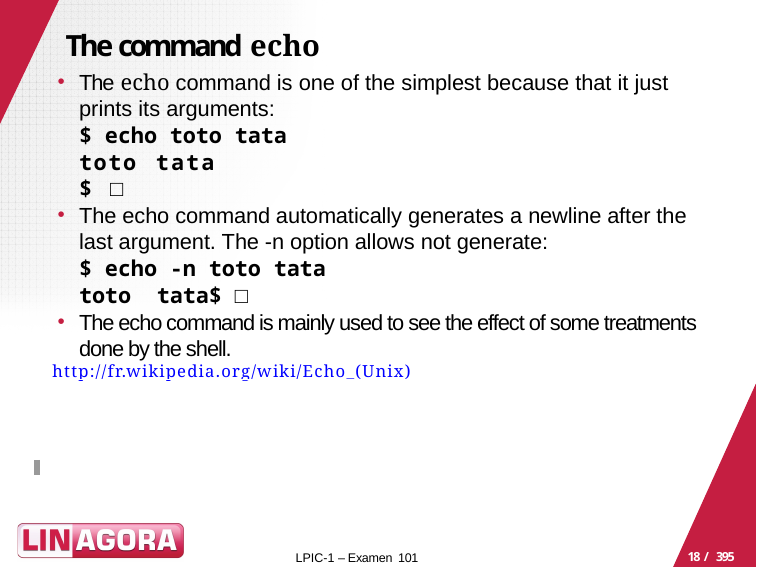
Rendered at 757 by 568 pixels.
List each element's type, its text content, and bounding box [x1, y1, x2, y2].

picture [0, 0, 352, 352]
text_box LPIC-1 – Examen 101 [293, 549, 420, 568]
text_box The echo command is one of the simplest because that it just prints its arguments: $ echo toto tata toto tata $ □ The echo command automatically generates a newline after the last argument. The -n option allows not generate: $ echo -n toto tata toto tata$ □ The echo command is mainly used to see the effect of some treatments done by the shell. http://fr.wikipedia.org/wiki/Echo_(Unix) [50, 67, 702, 431]
text_box [17, 520, 184, 562]
text_box The command echo [63, 26, 697, 67]
text_box <number> / 395 [683, 549, 747, 568]
